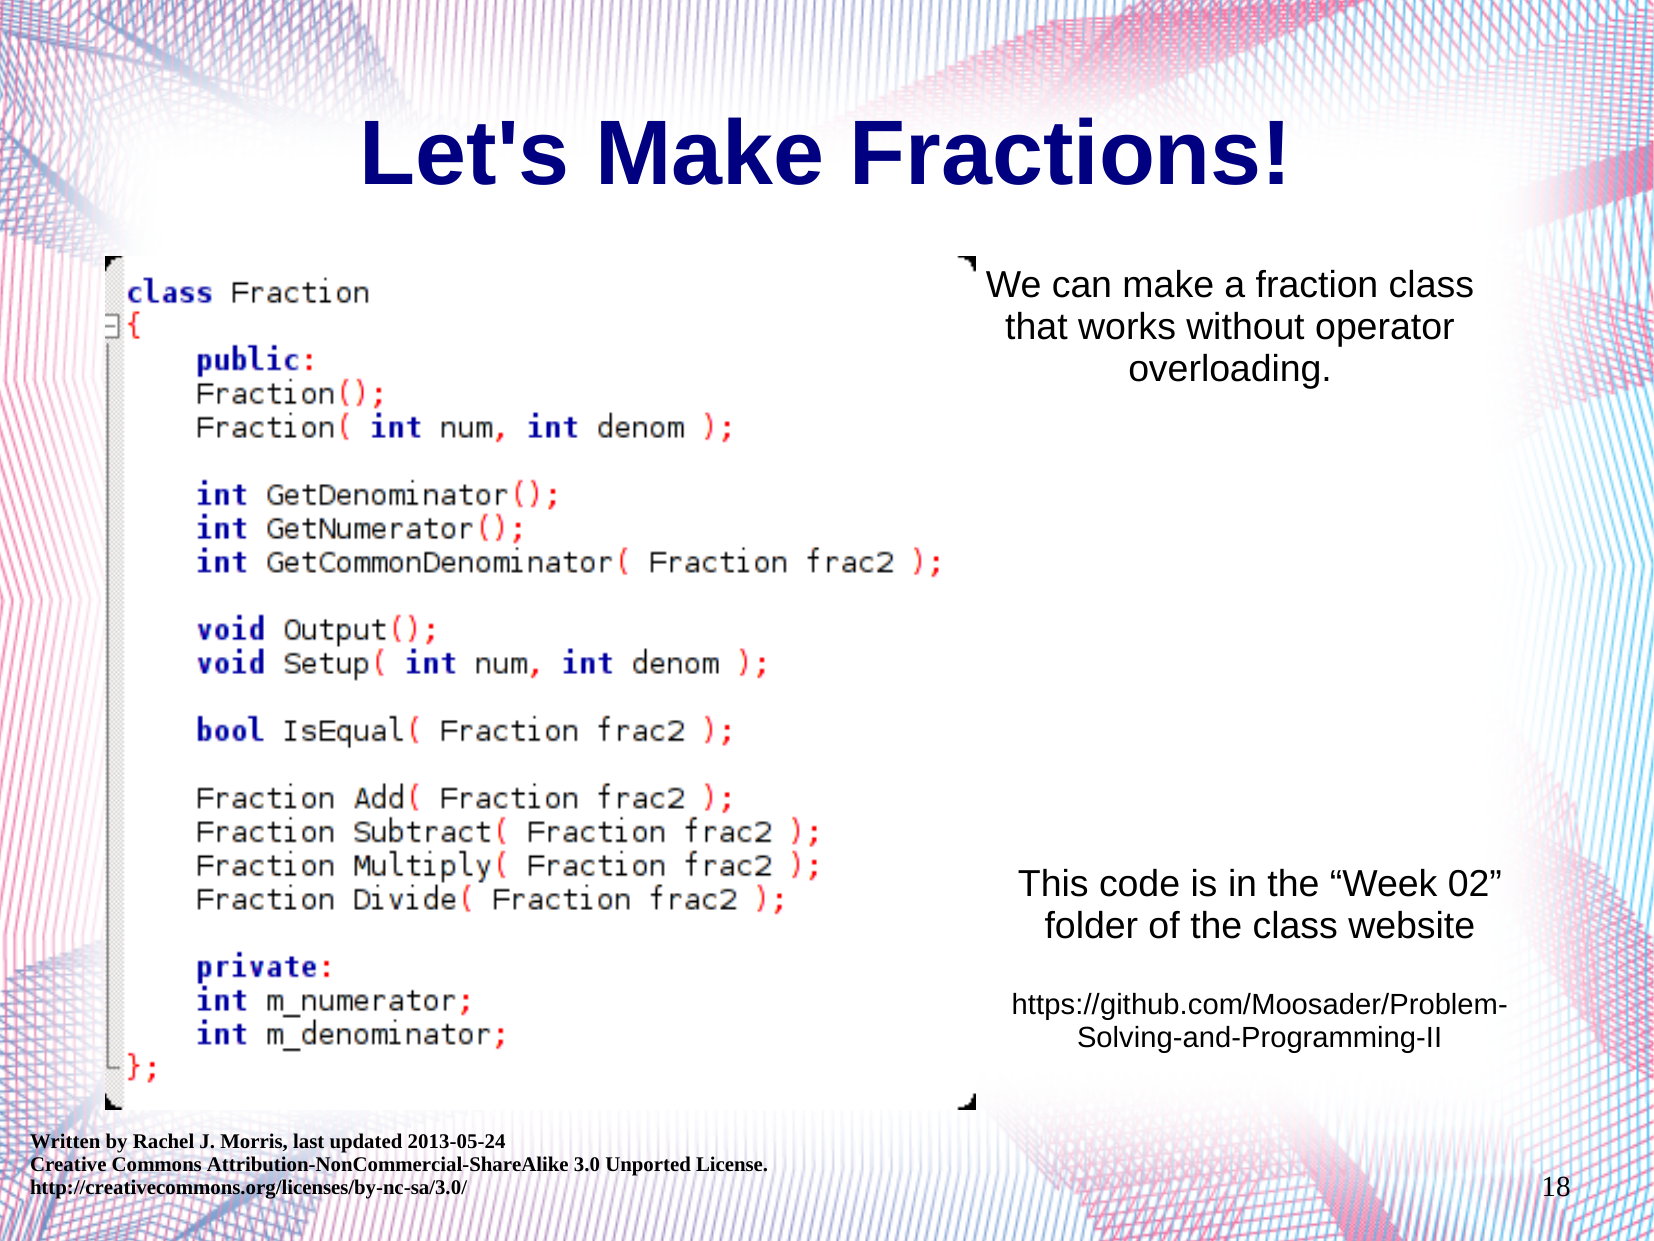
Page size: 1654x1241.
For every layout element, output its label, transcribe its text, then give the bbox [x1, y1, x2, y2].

text_box This code is in the “Week 02” folder of the class website https://github.com/Moosader/Problem-Solving-and-Programming-II [975, 855, 1546, 1062]
title Let's Make Fractions! [82, 49, 1571, 257]
text_box We can make a fraction class that works without operator overloading. [960, 256, 1501, 398]
picture [0, 0, 1654, 1241]
